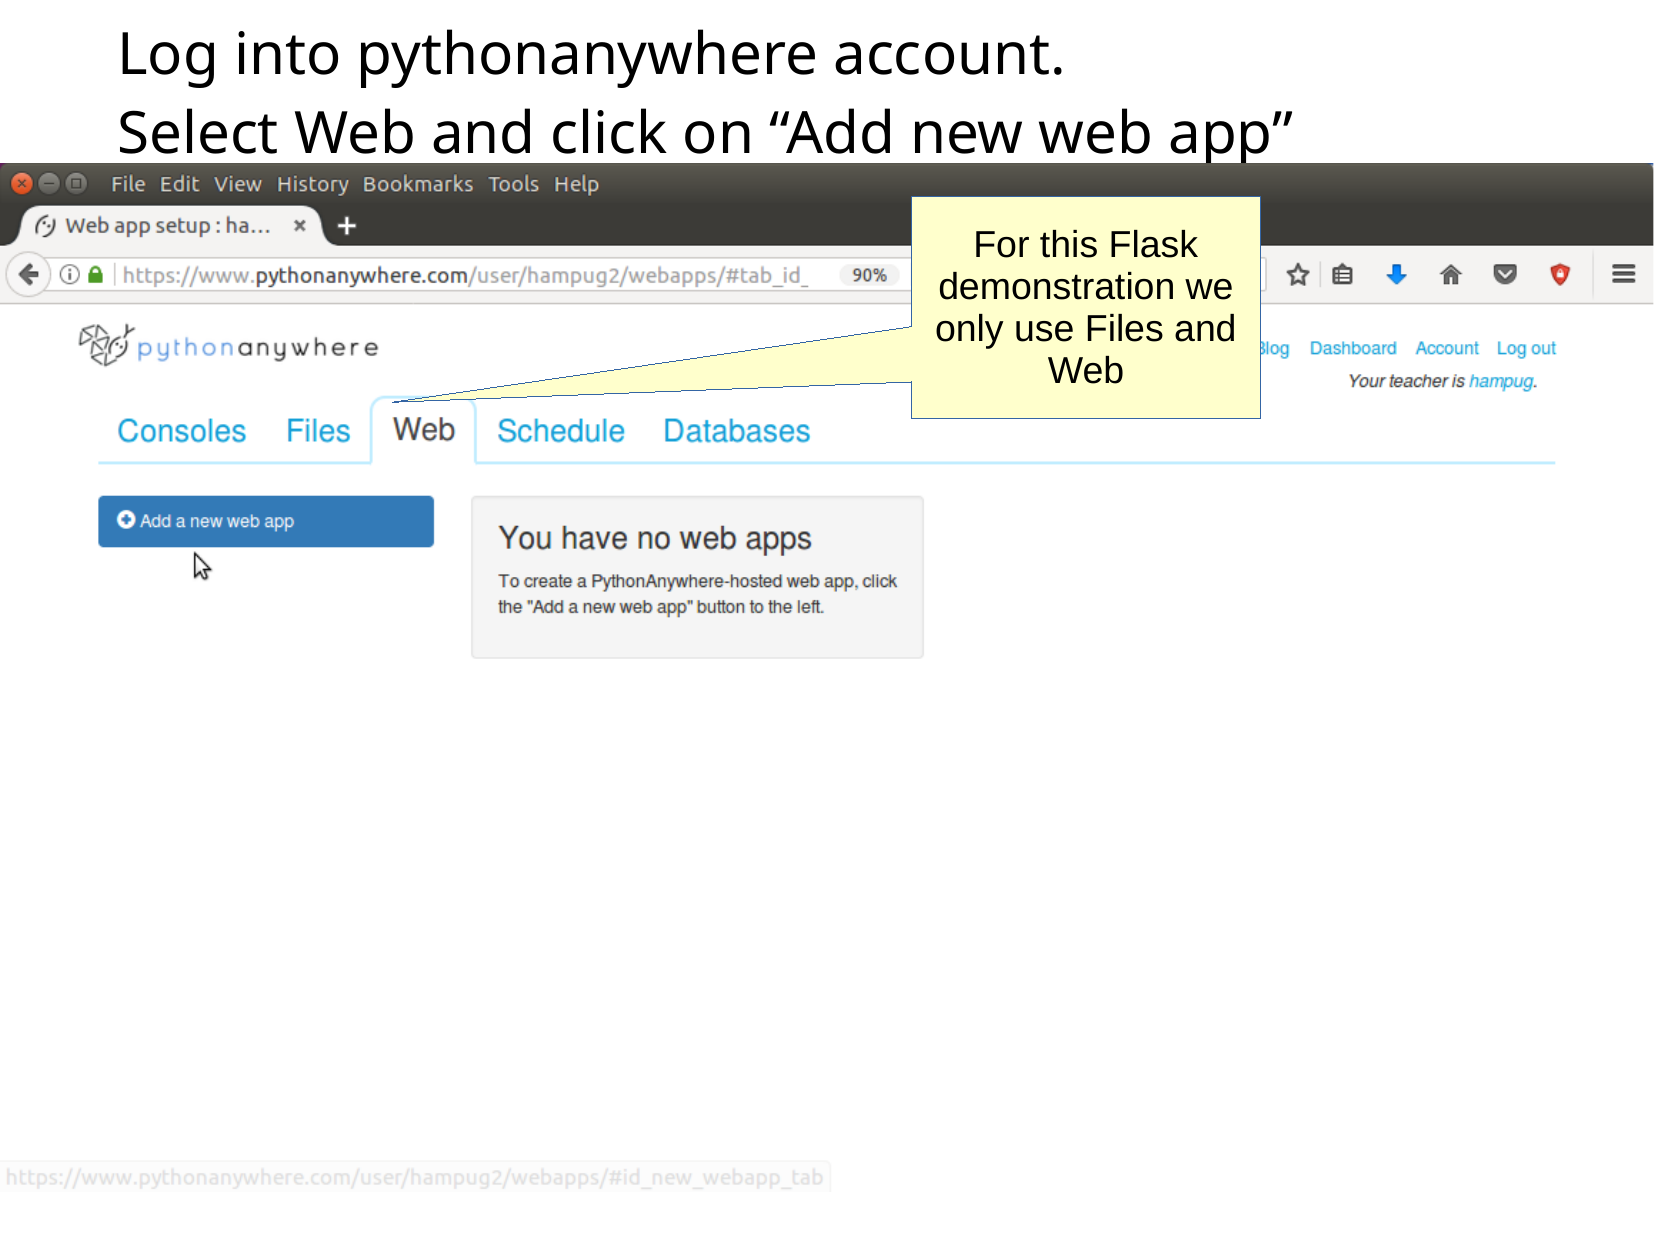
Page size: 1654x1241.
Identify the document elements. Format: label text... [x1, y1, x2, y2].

text_box For this Flask demonstration we only use Files and Web [392, 196, 1261, 419]
picture [0, 163, 1654, 1192]
text_box Log into pythonanywhere account. Select Web and click on “Add new web app” [117, 26, 1606, 156]
